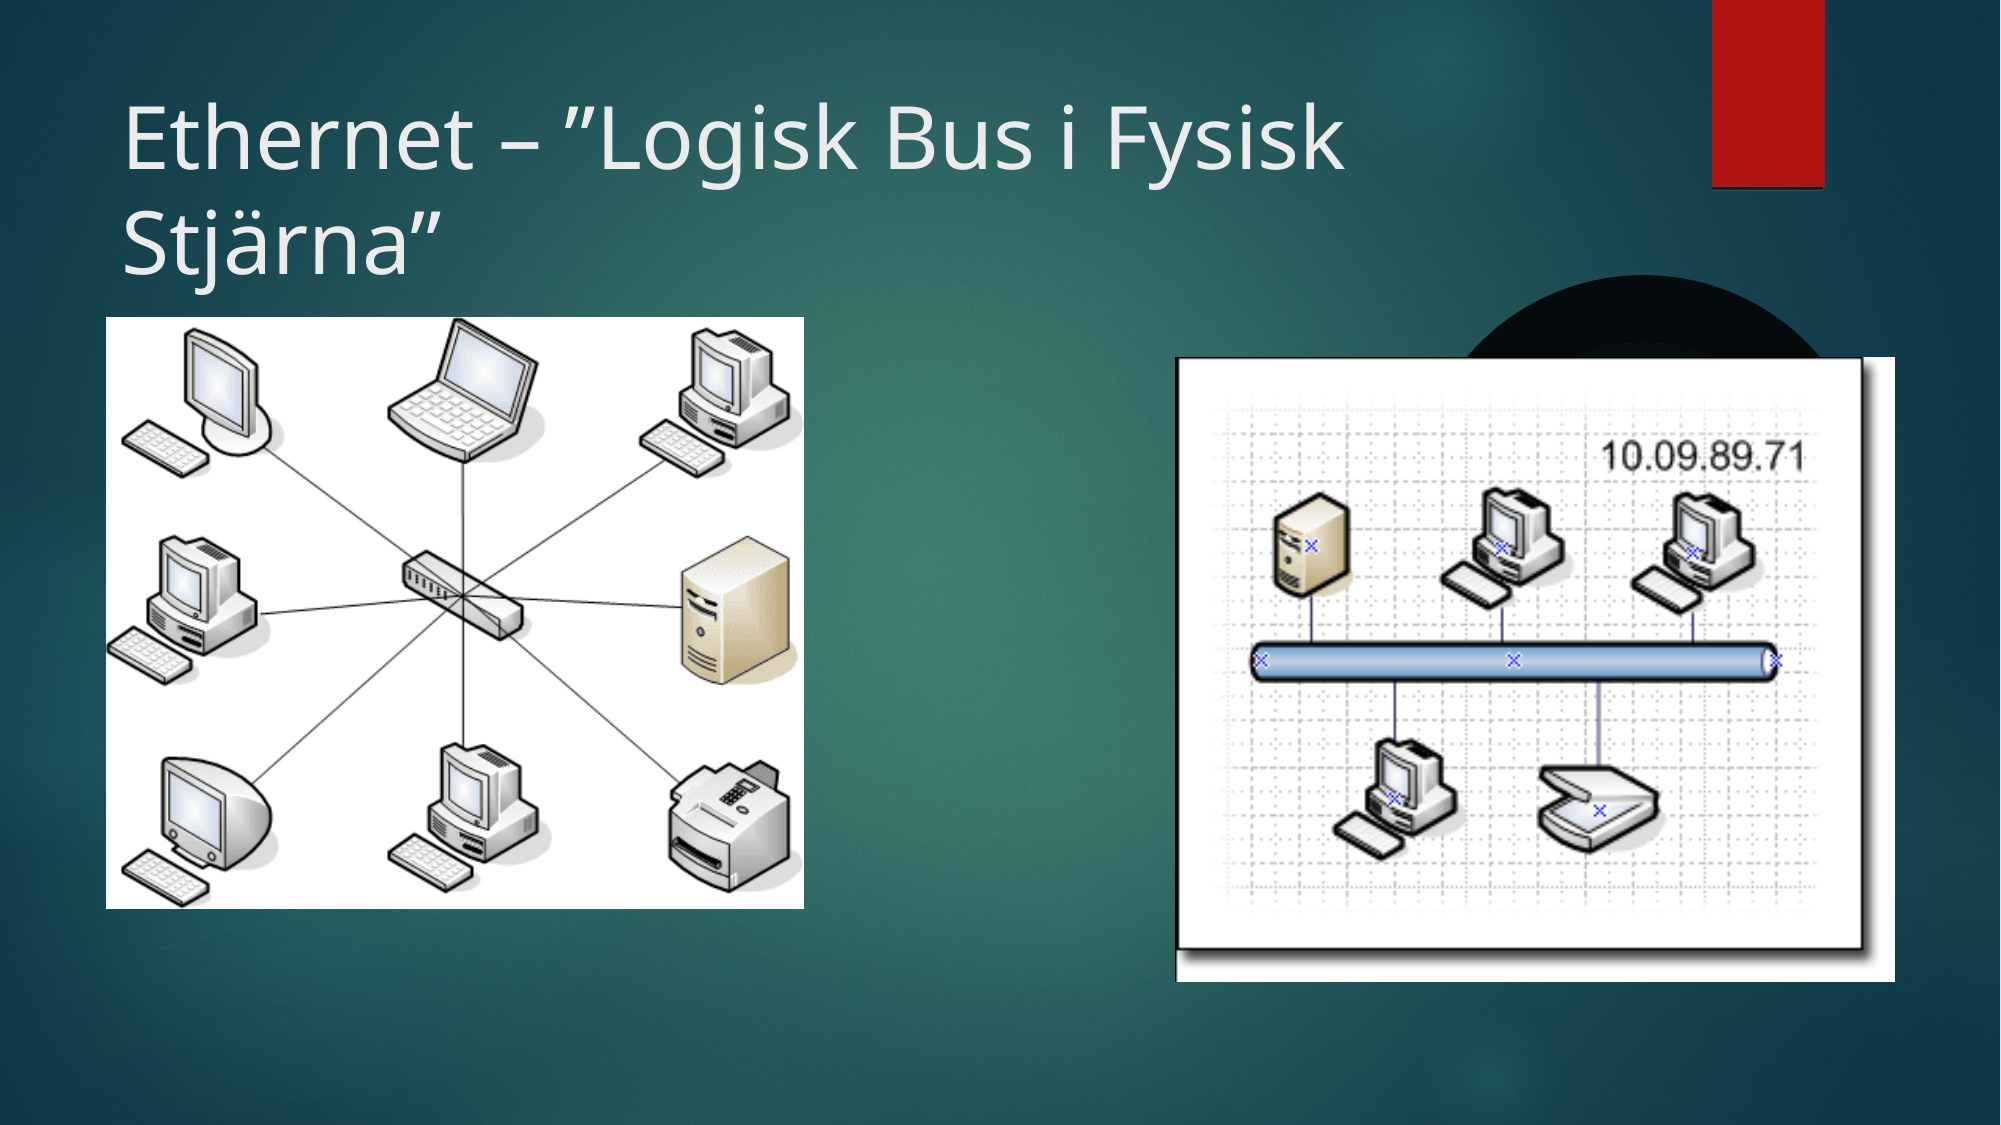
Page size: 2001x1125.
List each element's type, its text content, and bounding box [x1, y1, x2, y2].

picture [106, 317, 804, 909]
title Ethernet – ”Logisk Bus i Fysisk Stjärna” [106, 74, 1649, 305]
picture [1175, 357, 1895, 982]
